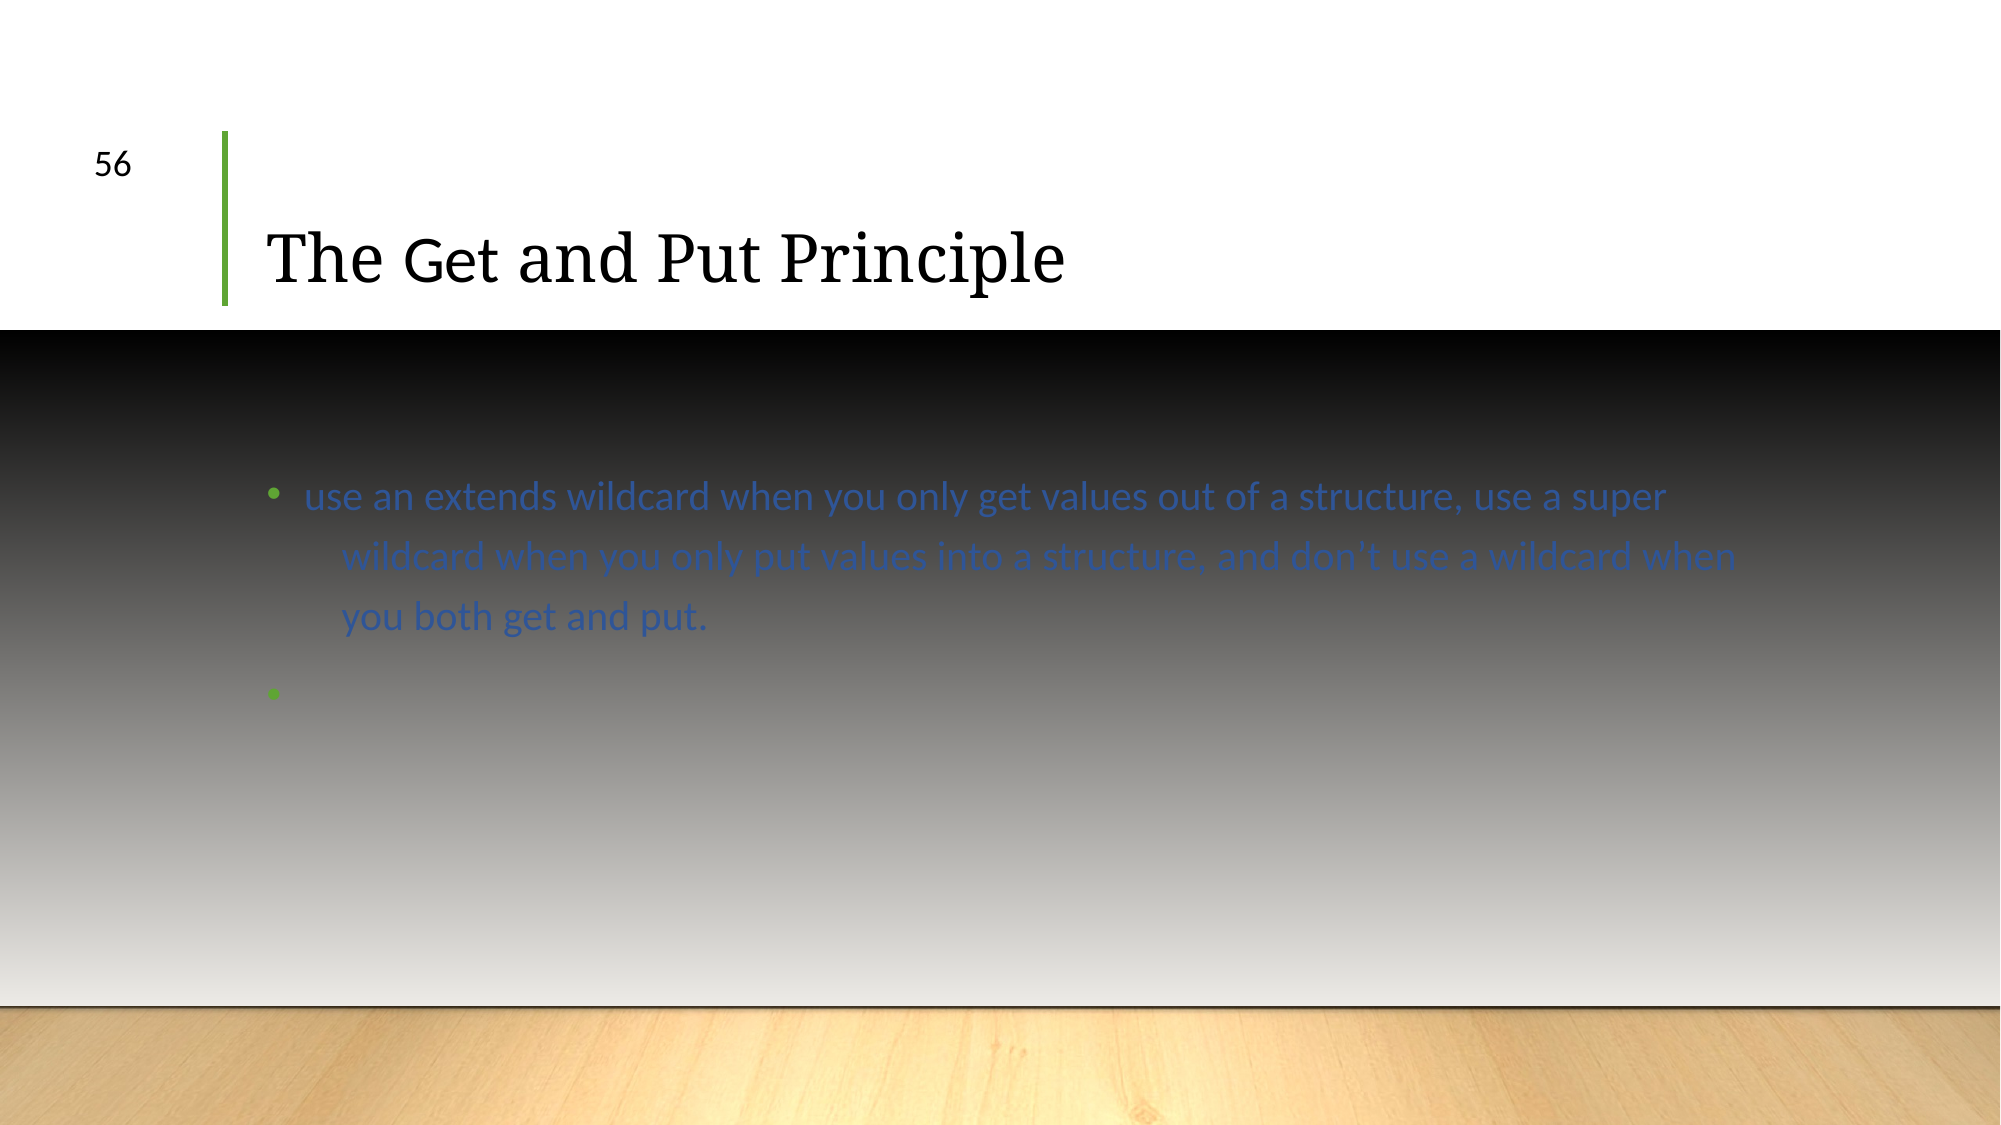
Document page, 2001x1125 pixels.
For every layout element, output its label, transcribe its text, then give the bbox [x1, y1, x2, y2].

text_box [78, 131, 212, 214]
title The Get and Put Principle [251, 131, 1814, 305]
list use an extends wildcard when you only get values out of a structure, use a super wildcard when you only put values into a structure, and don’t use a wildcard when you both get and put. [251, 451, 1814, 737]
